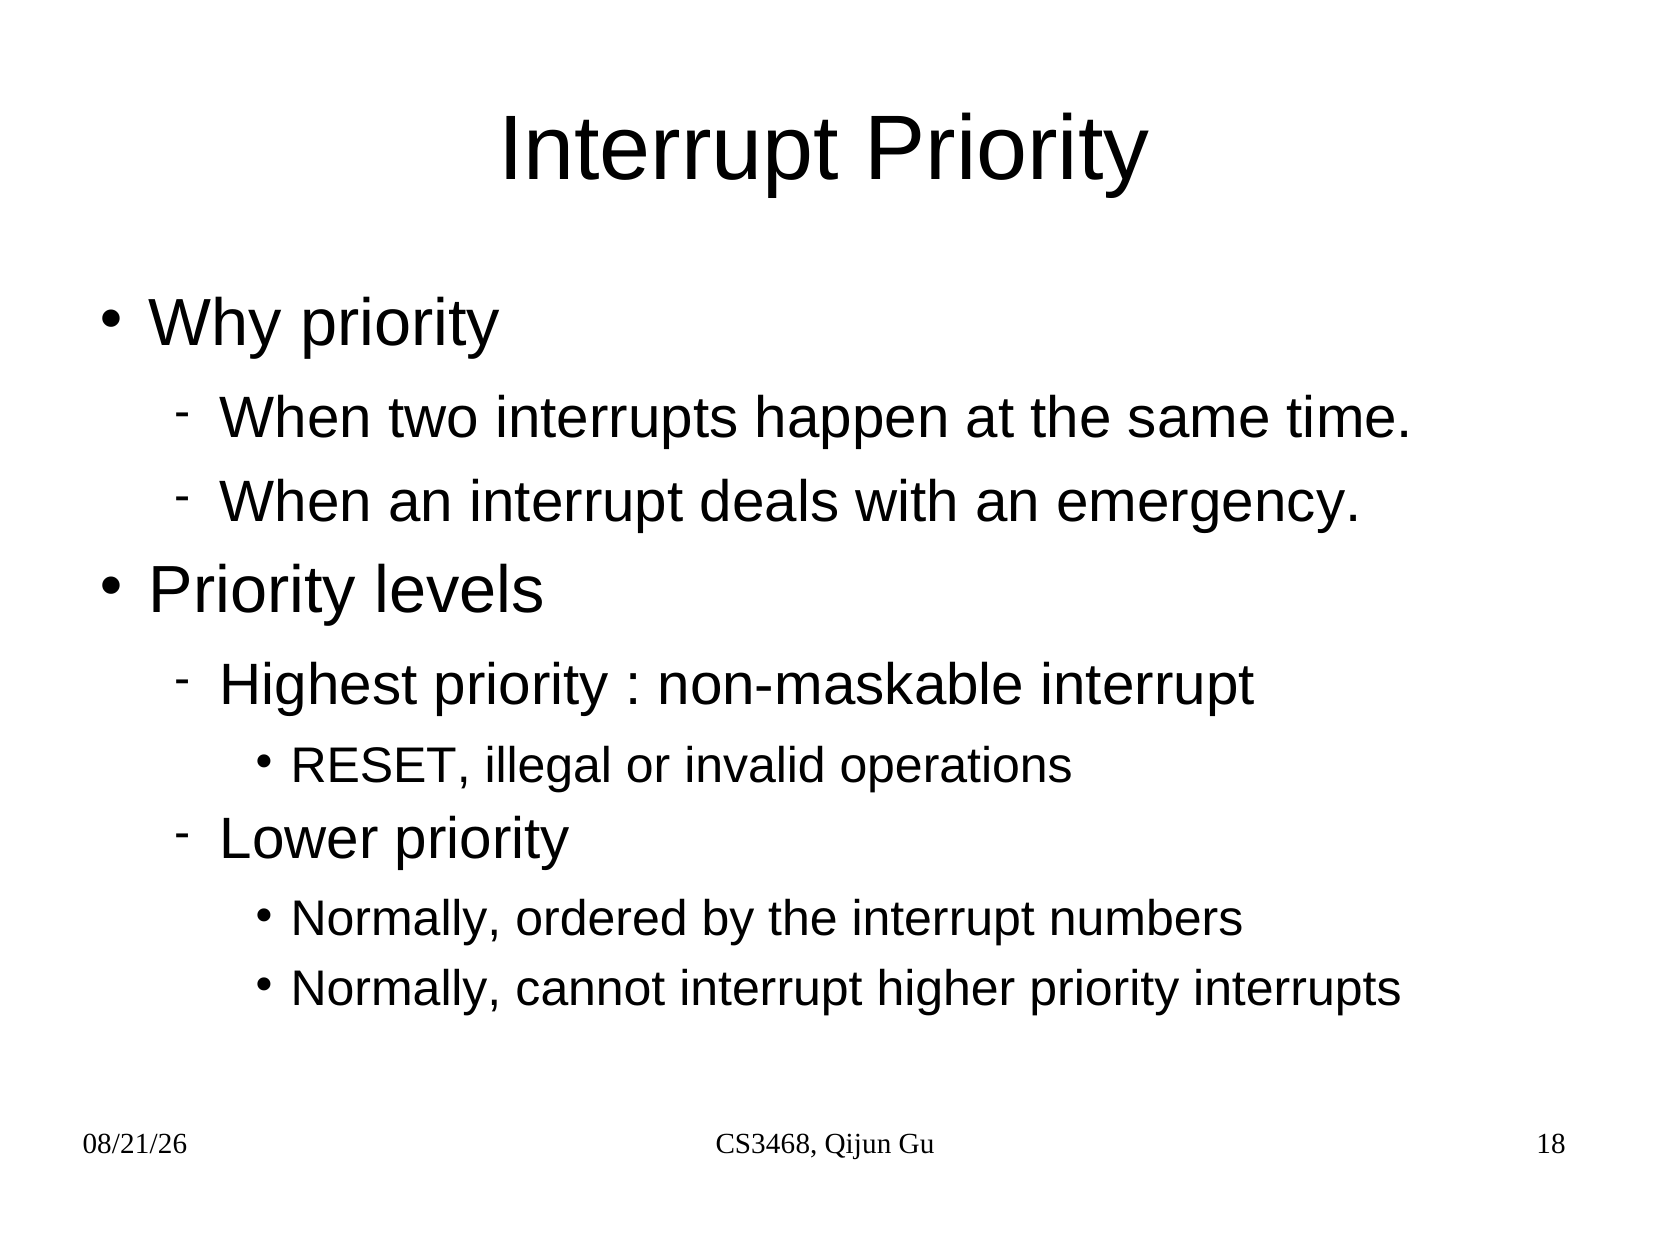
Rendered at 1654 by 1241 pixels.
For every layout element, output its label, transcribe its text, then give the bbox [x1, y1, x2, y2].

list Why priority When two interrupts happen at the same time. When an interrupt deals with an emergency. Priority levels Highest priority : non-maskable interrupt RESET, illegal or invalid operations Lower priority Normally, ordered by the interrupt numbers Normally, cannot interrupt higher priority interrupts [82, 290, 1567, 1090]
title Interrupt Priority [82, 56, 1567, 245]
